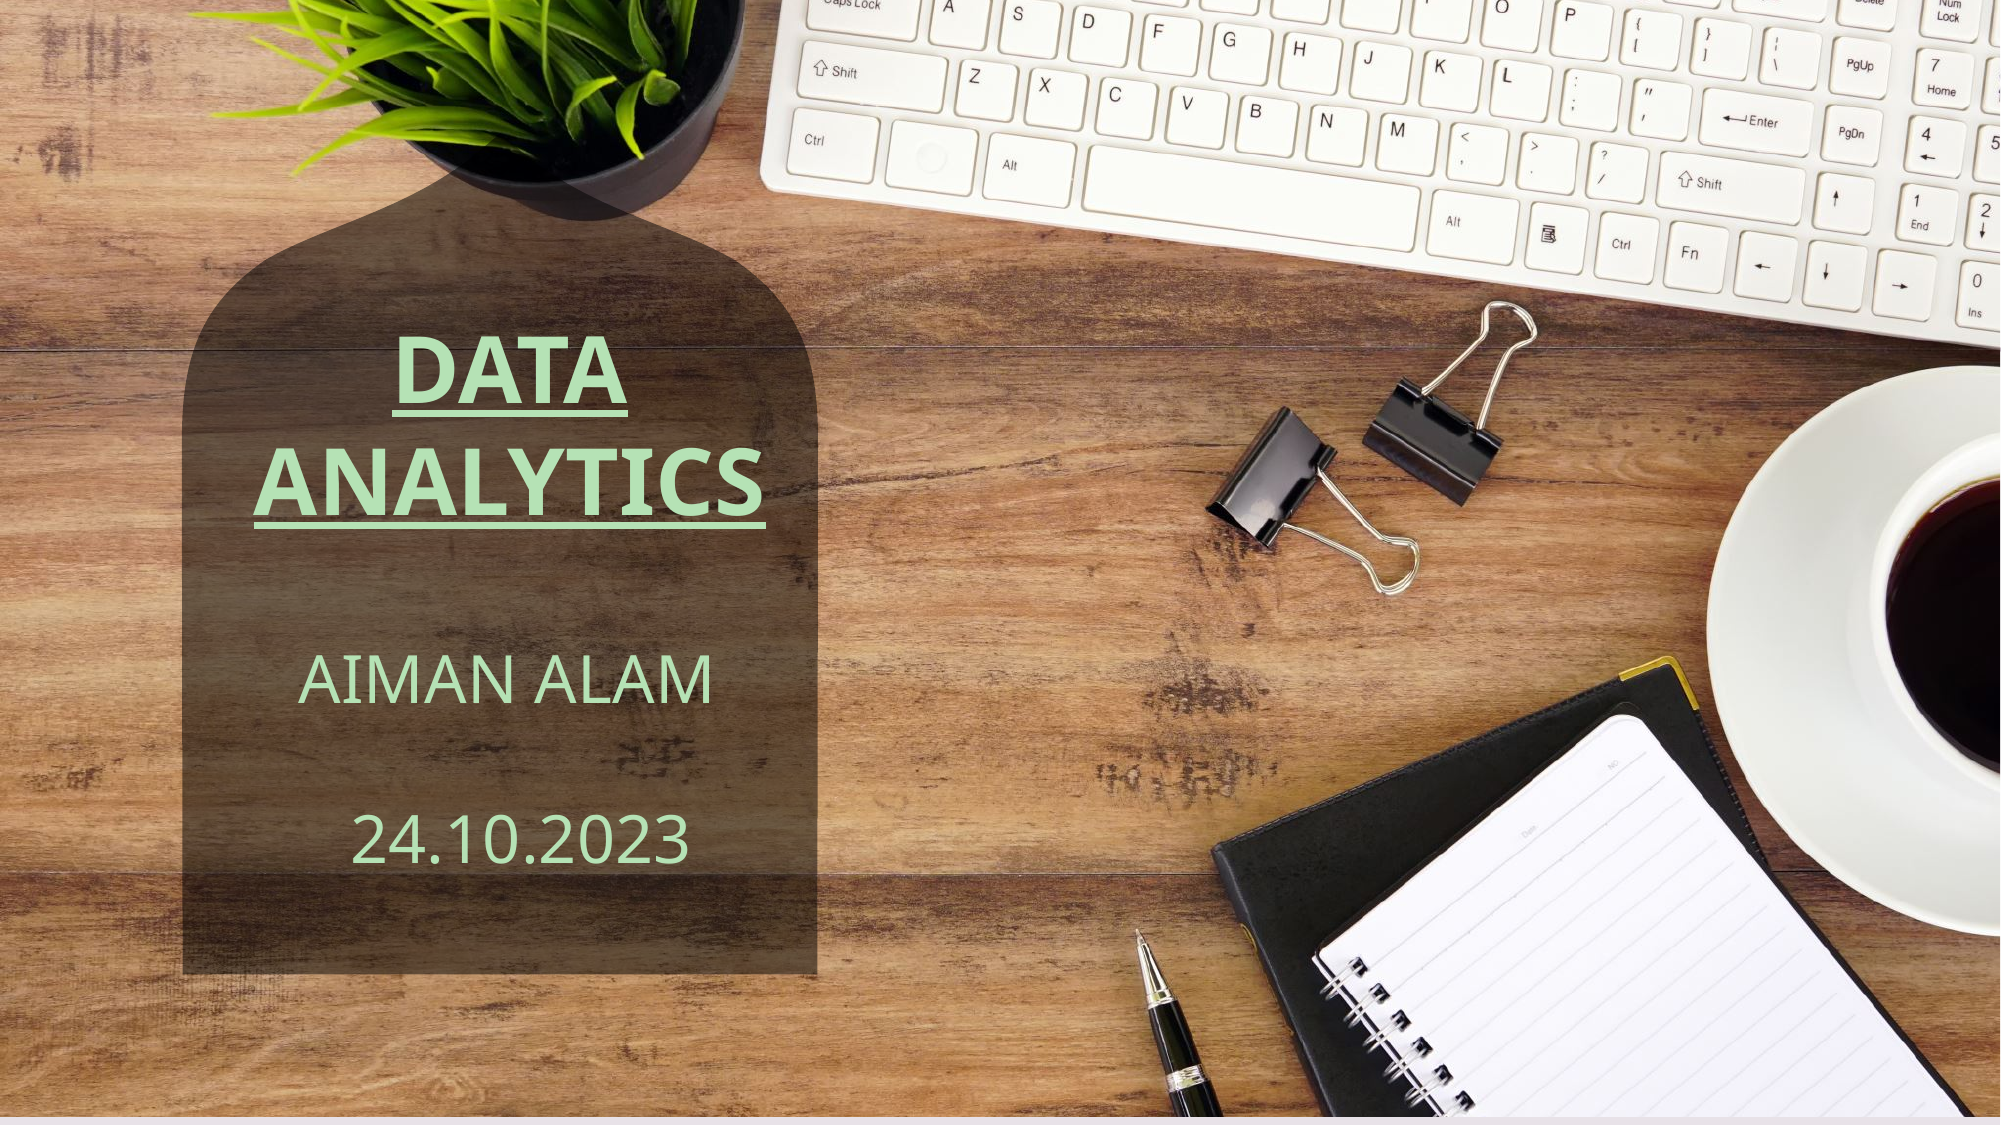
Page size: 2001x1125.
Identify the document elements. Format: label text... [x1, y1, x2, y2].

text_box [181, 299, 818, 975]
text_box AIMAN ALAM 24.10.2023 [283, 628, 760, 887]
text_box [0, 1117, 2000, 1125]
title DATA ANALYTICS [221, 212, 799, 542]
picture [0, 0, 2000, 1117]
text_box [374, 133, 626, 212]
